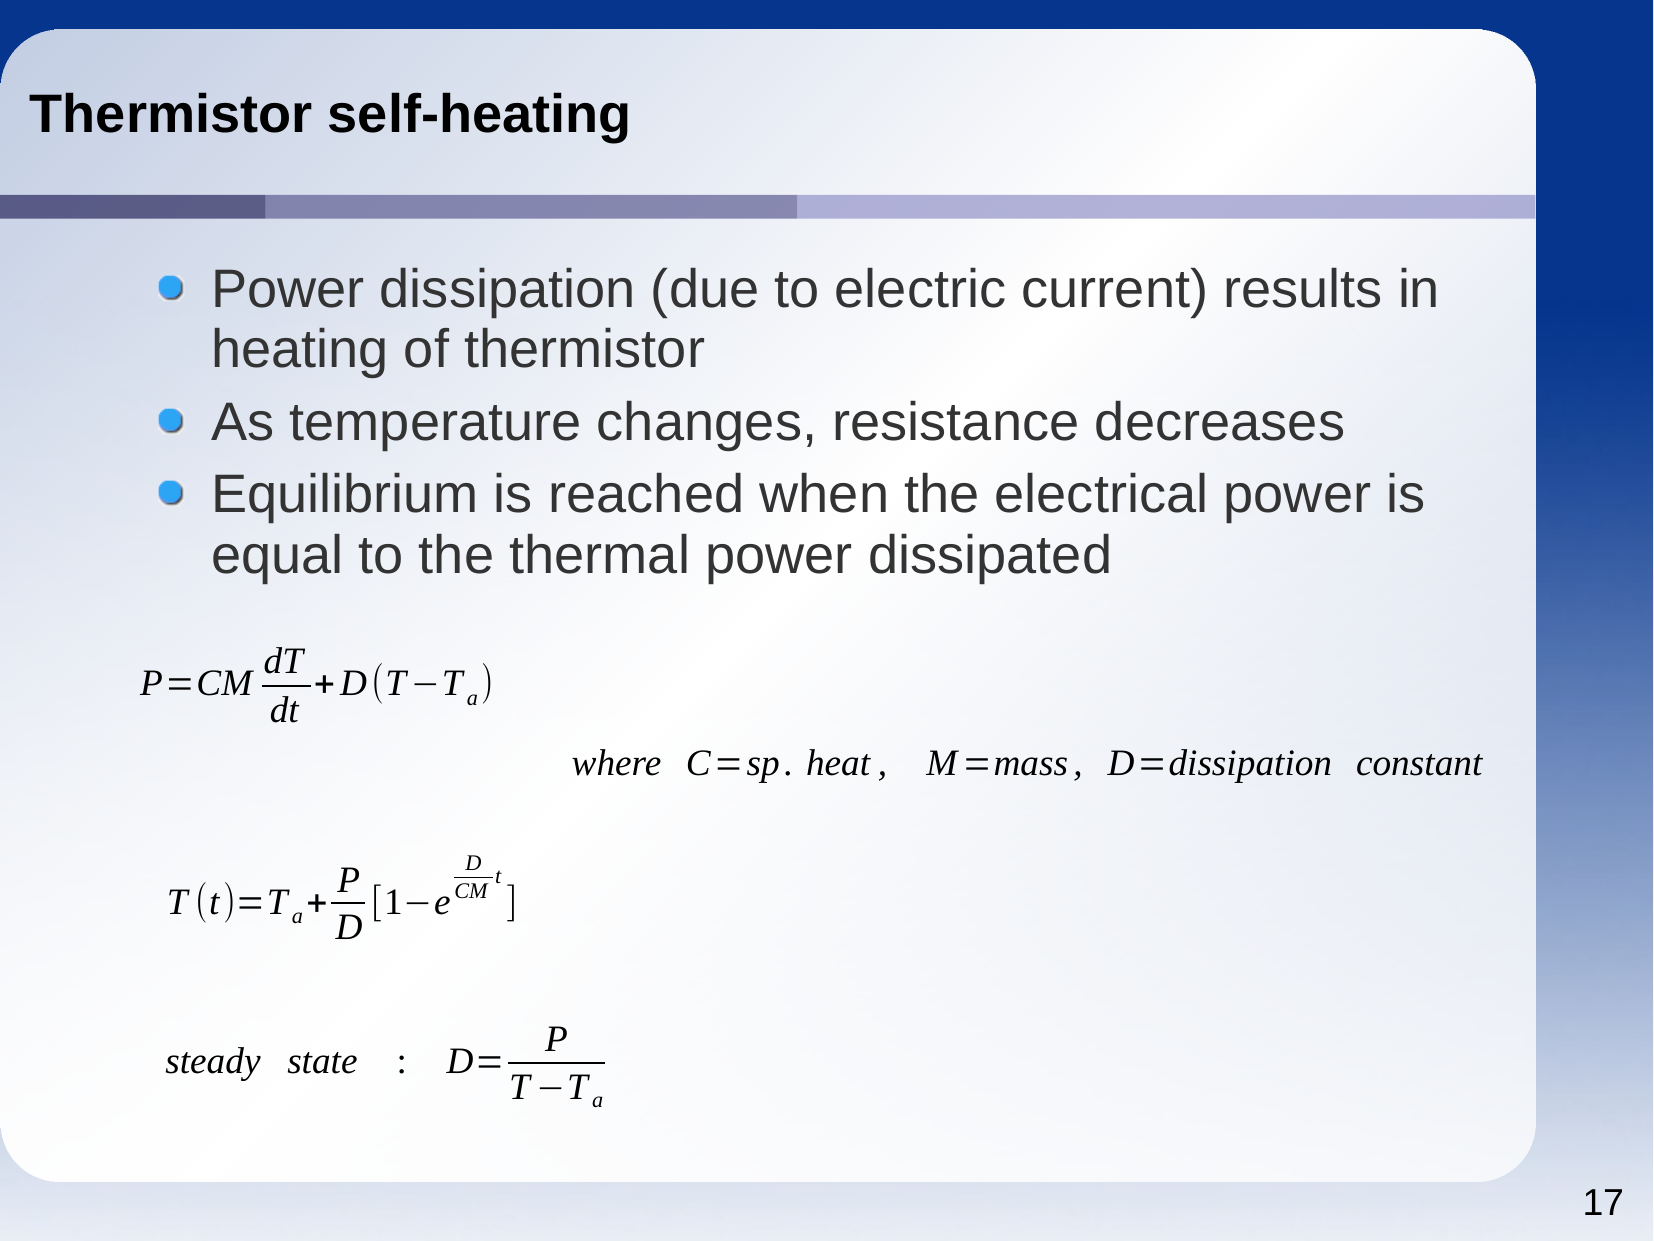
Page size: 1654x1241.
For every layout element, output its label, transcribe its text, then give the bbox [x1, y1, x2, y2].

chart [157, 1018, 614, 1113]
title Thermistor self-heating [29, 49, 1506, 178]
chart [160, 850, 523, 948]
chart [132, 641, 500, 730]
picture [0, 0, 1654, 1241]
list Power dissipation (due to electric current) results in heating of thermistor As temperature changes, resistance decreases Equilibrium is reached when the electrical power is equal to the thermal power dissipated [69, 258, 1546, 1174]
chart [565, 743, 1493, 785]
